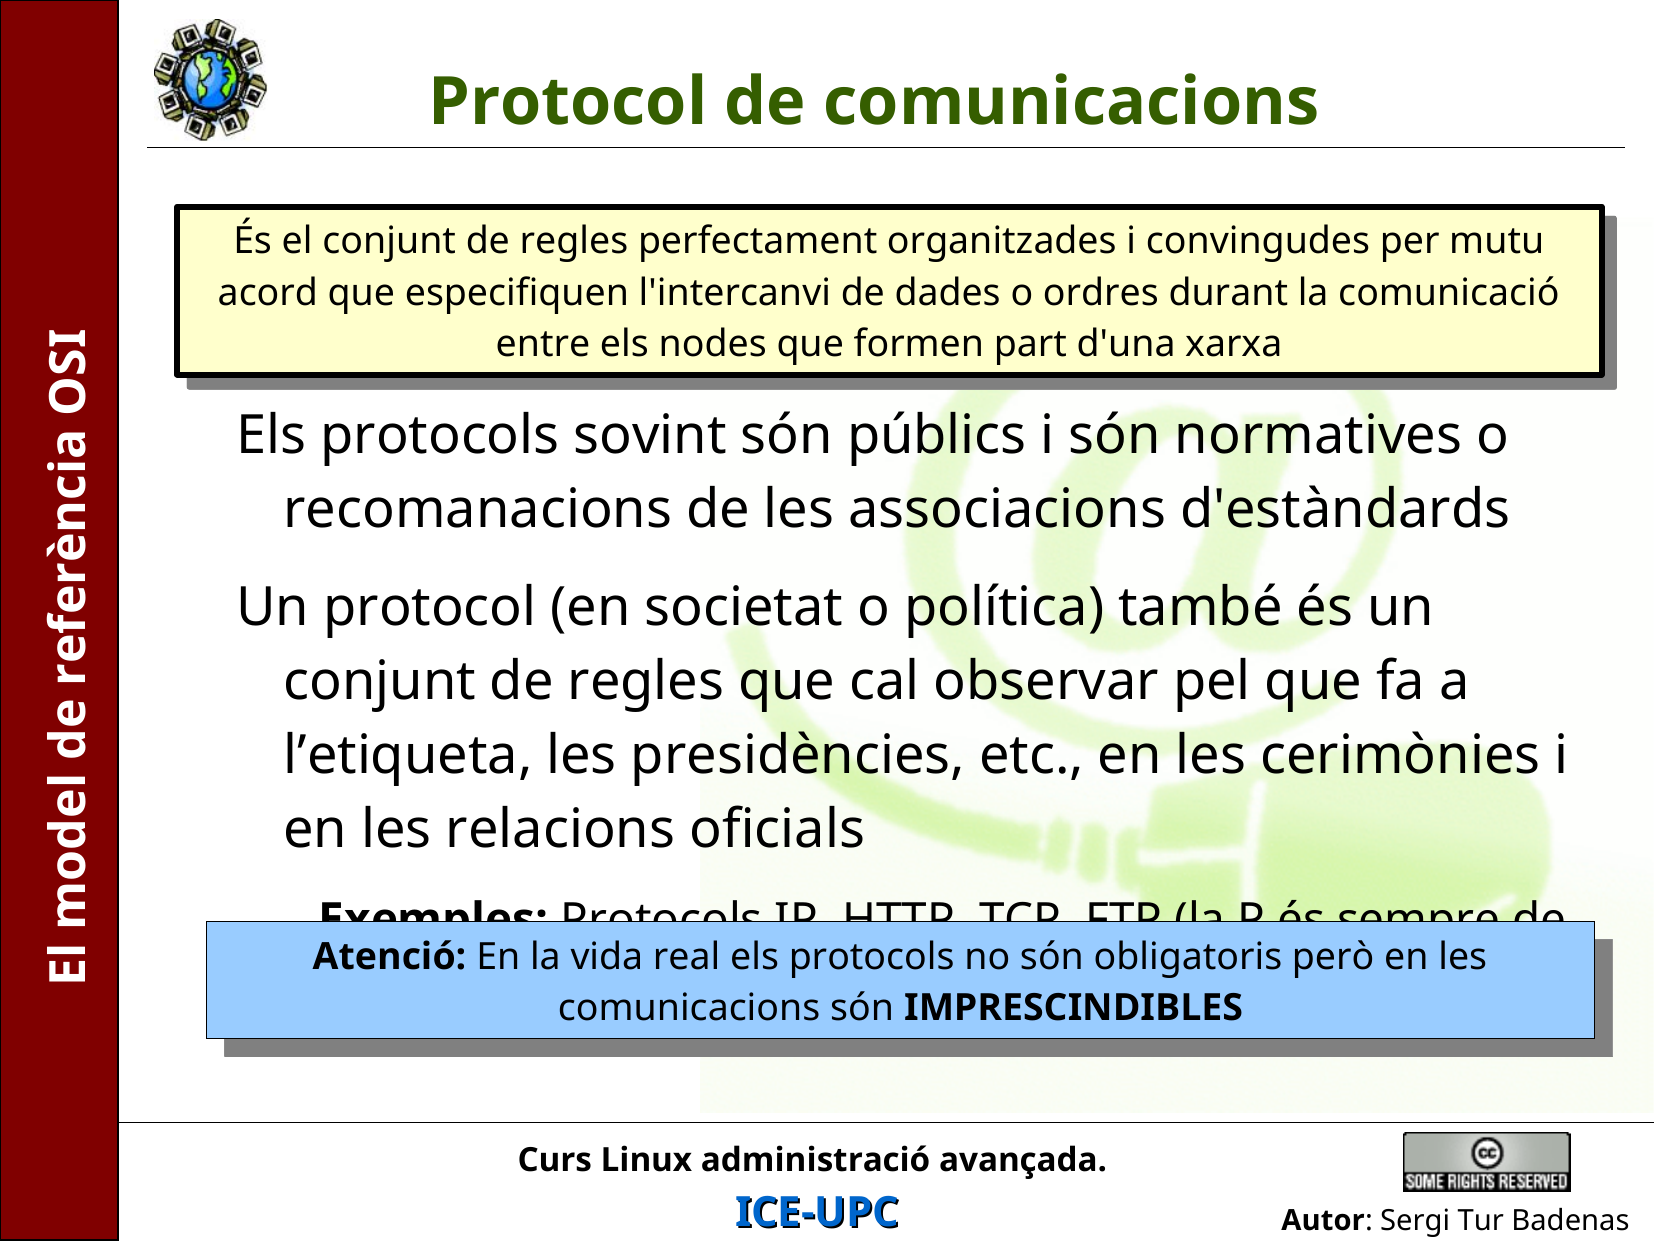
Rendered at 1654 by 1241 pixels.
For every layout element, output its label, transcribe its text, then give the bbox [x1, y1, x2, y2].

title Protocol de comunicacions [129, 49, 1619, 148]
list Els protocols sovint són públics i són normatives o recomanacions de les associacions d'estàndards Un protocol (en societat o política) també és un conjunt de regles que cal observar pel que fa a l’etiqueta, les presidències, etc., en les cerimònies i en les relacions oficials Exemples: Protocols IP, HTTP, TCP, FTP (la P és sempre de protocol) [141, 395, 1630, 1120]
text_box És el conjunt de regles perfectament organitzades i convingudes per mutu acord que especifiquen l'intercanvi de dades o ordres durant la comunicació entre els nodes que formen part d'una xarxa [177, 206, 1602, 335]
picture [1403, 1132, 1571, 1192]
picture [700, 217, 1654, 1113]
picture [154, 19, 268, 49]
text_box Atenció: En la vida real els protocols no són obligatoris però en les comunicacions són IMPRESCINDIBLES [206, 921, 1595, 1012]
